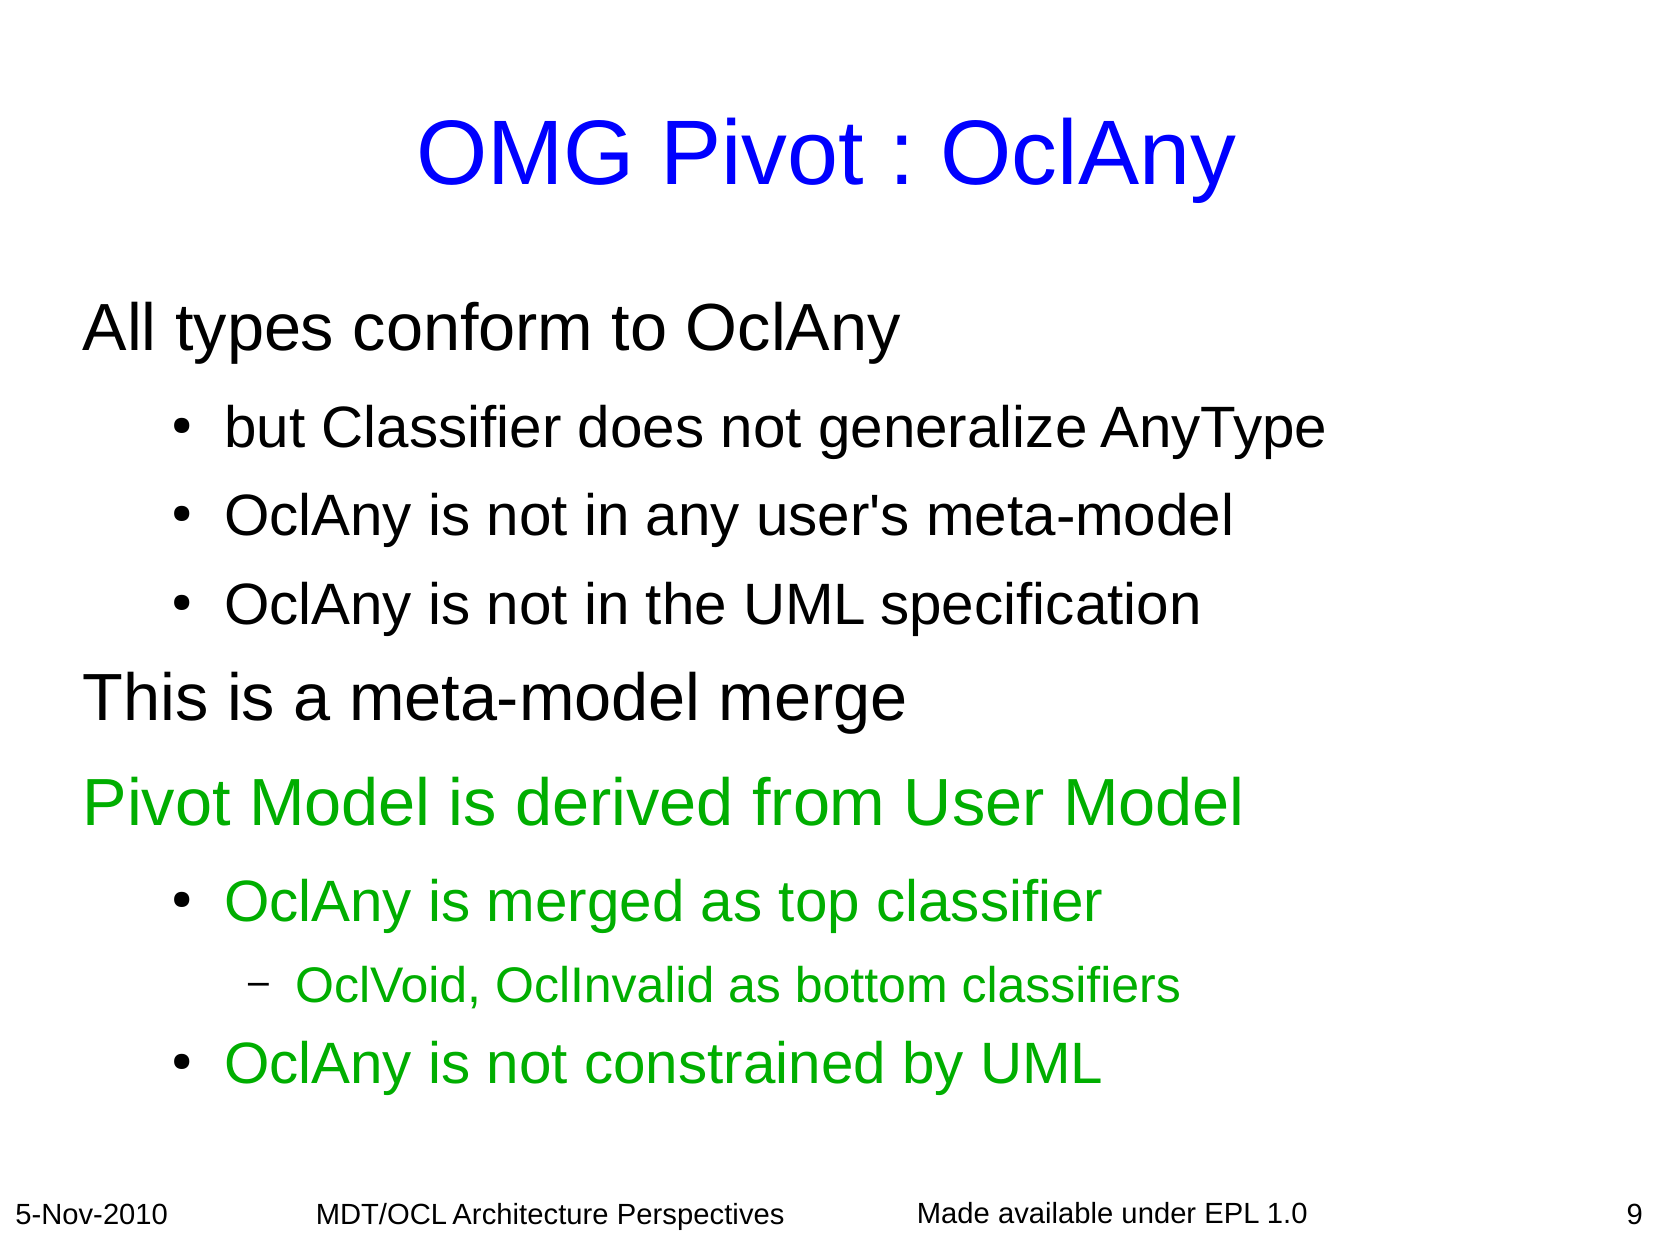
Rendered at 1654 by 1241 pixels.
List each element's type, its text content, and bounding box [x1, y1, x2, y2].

list All types conform to OclAny but Classifier does not generalize AnyType OclAny is not in any user's meta-model OclAny is not in the UML specification This is a meta-model merge Pivot Model is derived from User Model OclAny is merged as top classifier OclVoid, OclInvalid as bottom classifiers OclAny is not constrained by UML [82, 290, 1571, 1109]
title OMG Pivot : OclAny [82, 49, 1571, 257]
